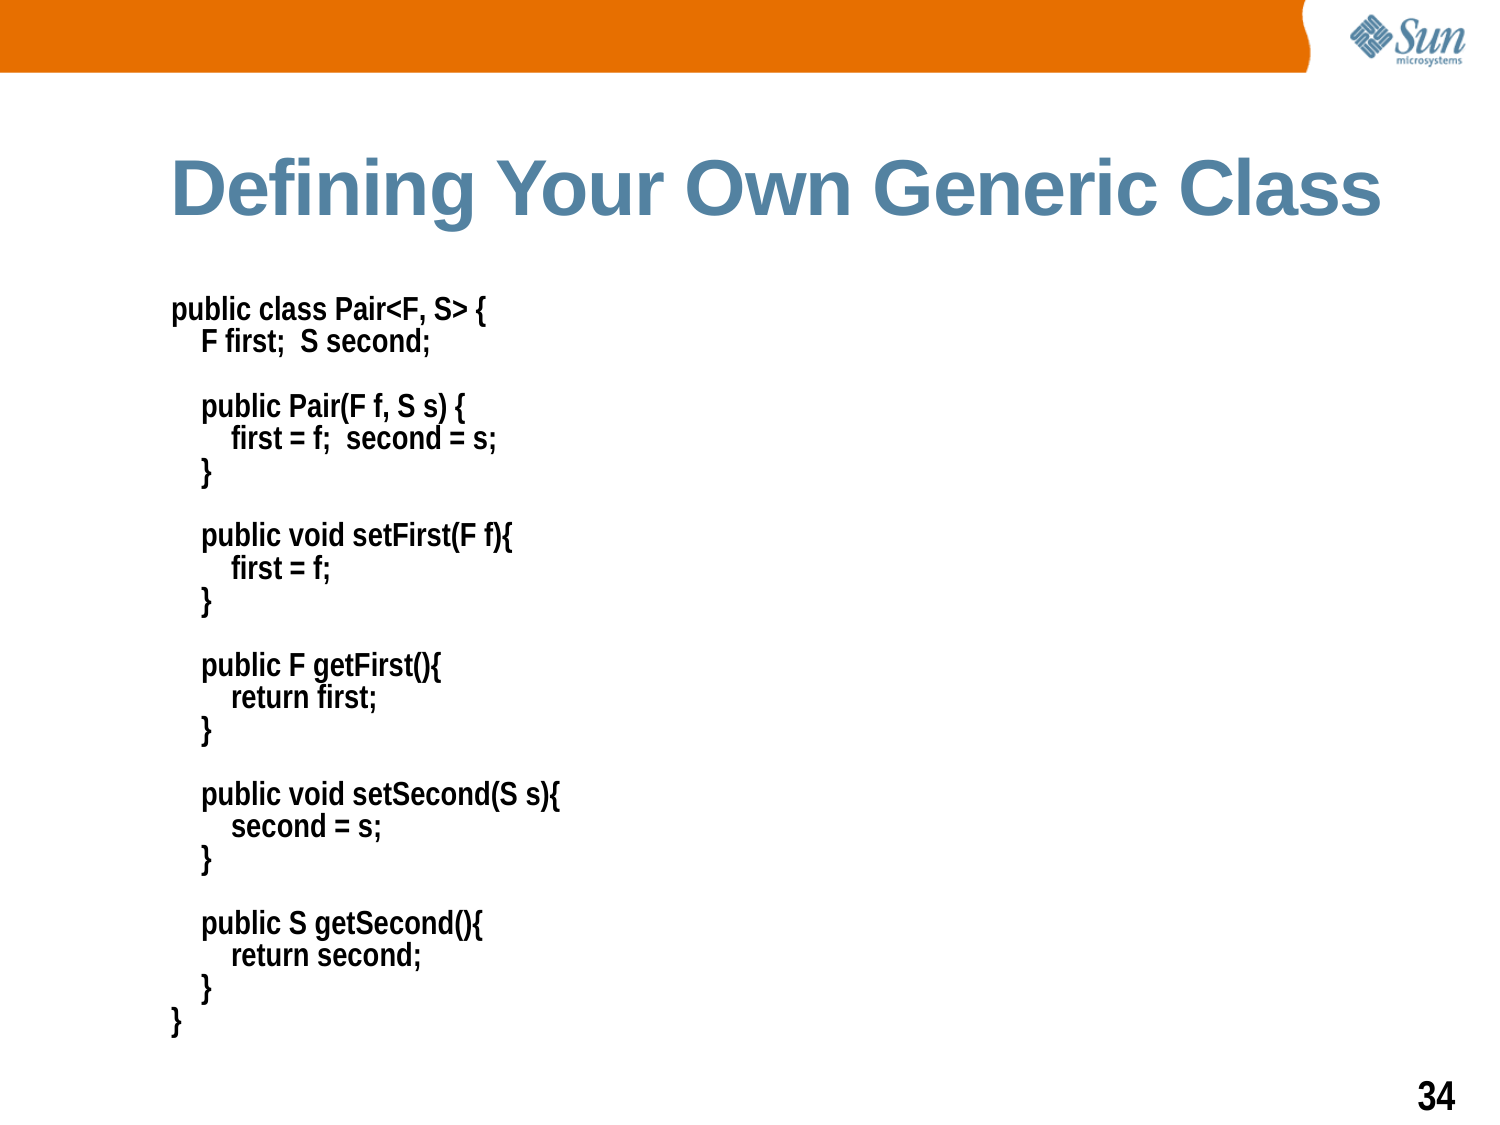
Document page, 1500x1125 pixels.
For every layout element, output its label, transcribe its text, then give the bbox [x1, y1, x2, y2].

list public class Pair<F, S> { F first; S second; public Pair(F f, S s) { first = f; second = s; } public void setFirst(F f){ first = f; } public F getFirst(){ return first; } public void setSecond(S s){ second = s; } public S getSecond(){ return second; } } [136, 287, 1407, 1056]
picture [0, 0, 1500, 75]
title Defining Your Own Generic Class [155, 90, 1457, 294]
